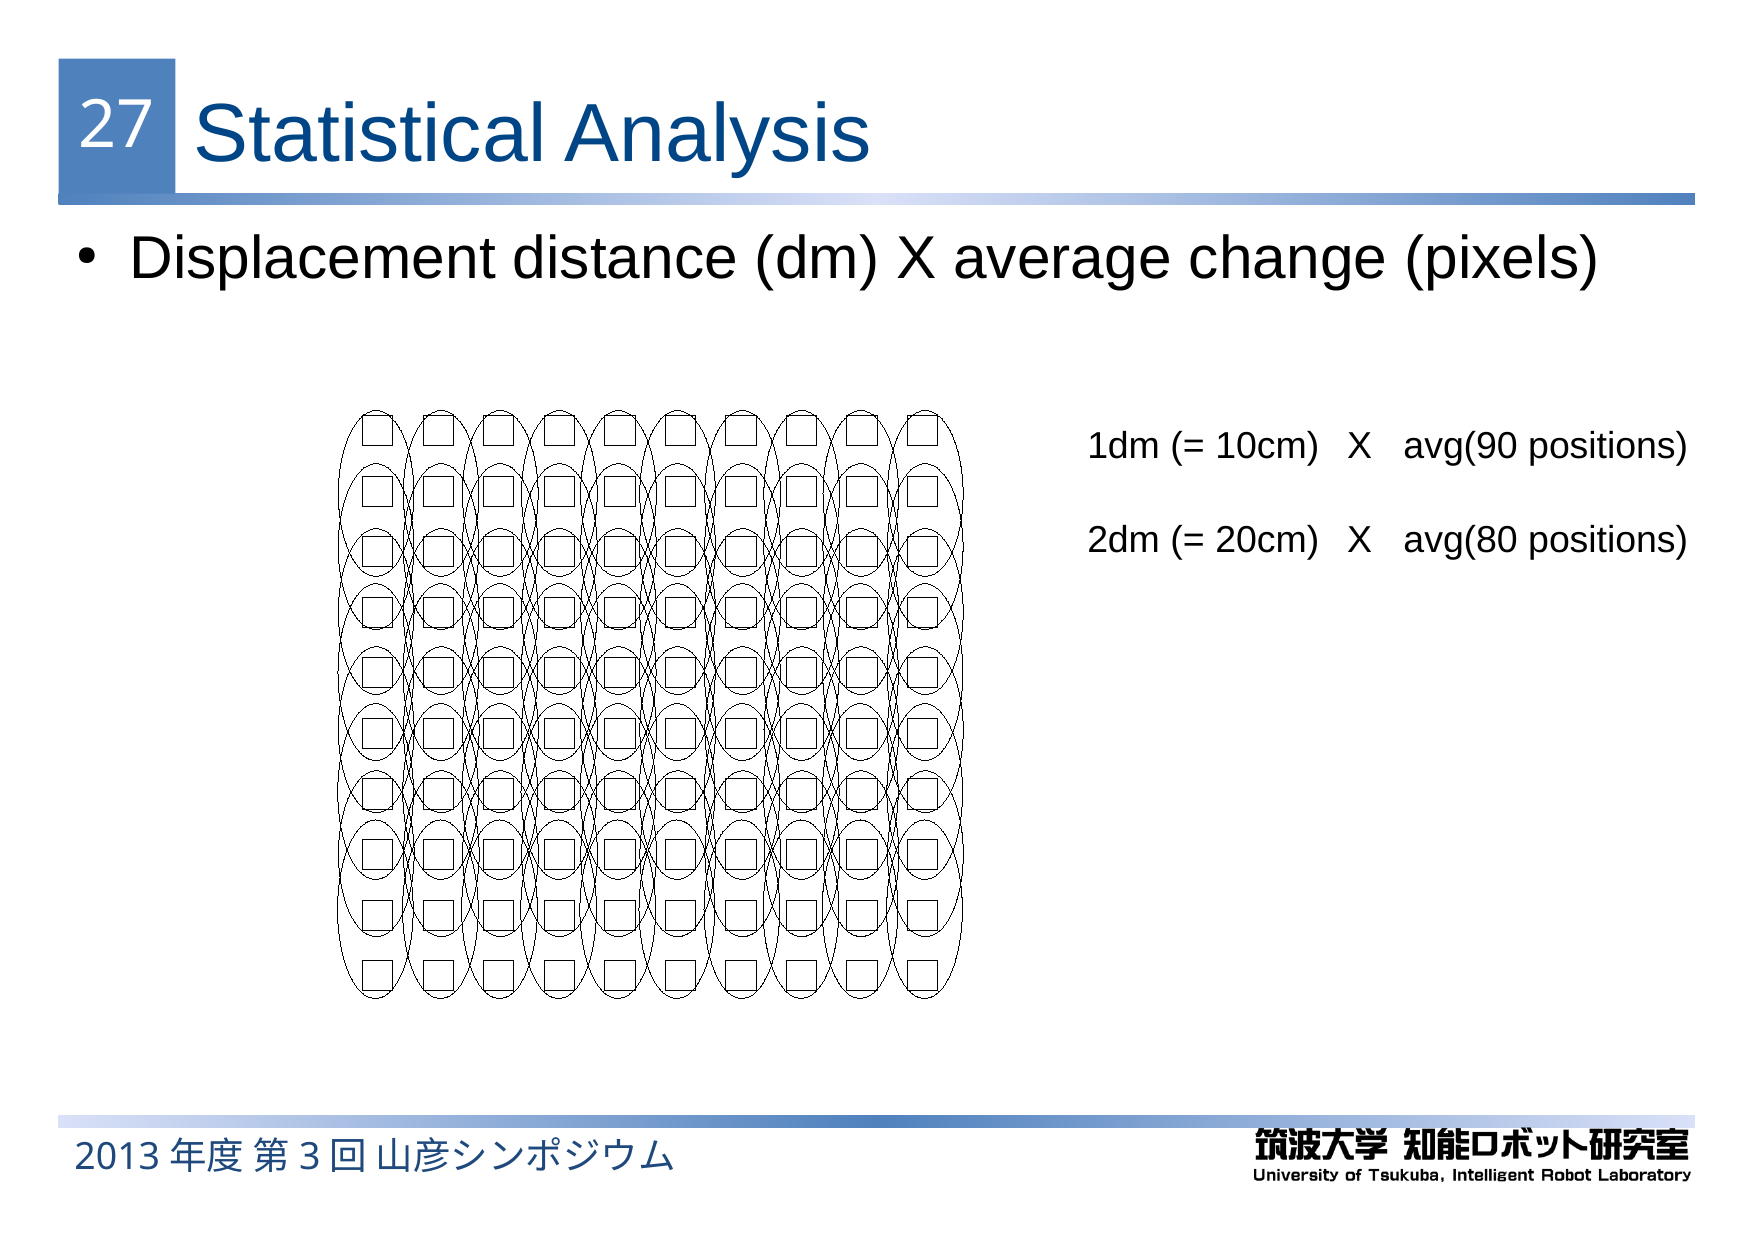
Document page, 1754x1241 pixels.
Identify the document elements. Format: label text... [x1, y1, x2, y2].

title Statistical Analysis [193, 61, 1651, 205]
picture [1252, 1127, 1691, 1182]
text_box 2dm (= 20cm) [1072, 511, 1332, 569]
text_box 1dm (= 10cm) [1072, 417, 1332, 474]
list Displacement distance (dm) X average change (pixels) [58, 223, 1696, 359]
text_box X avg(90 positions) [1332, 417, 1733, 474]
text_box X avg(80 positions) [1332, 511, 1718, 569]
